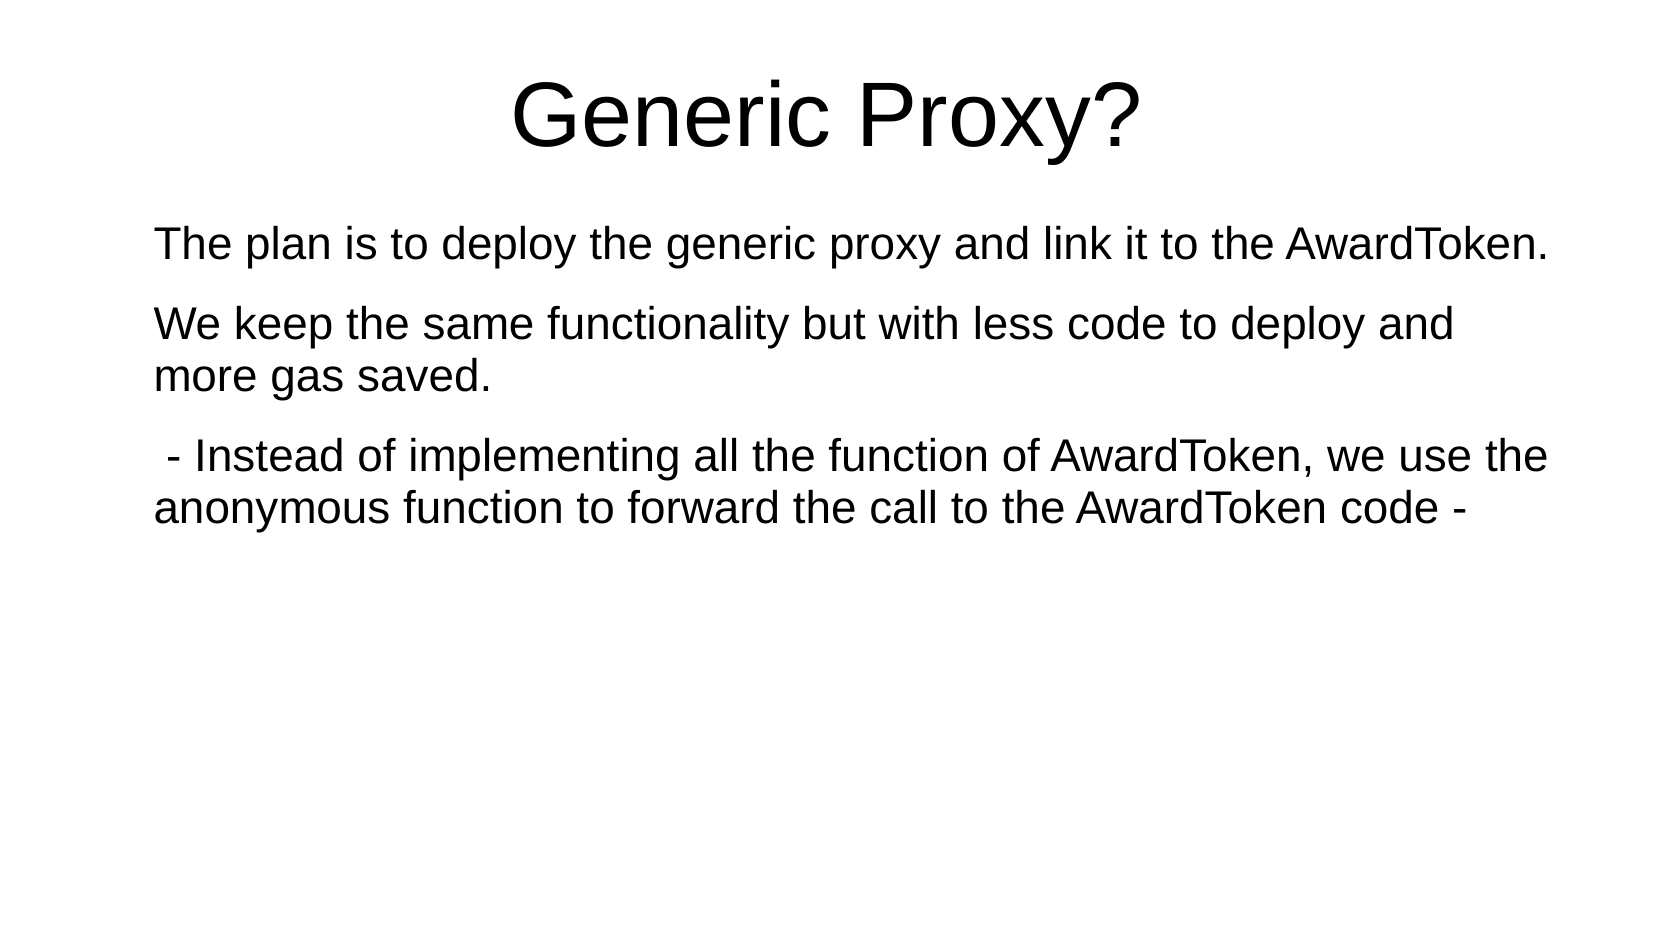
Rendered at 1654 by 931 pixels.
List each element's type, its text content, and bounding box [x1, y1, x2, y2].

title Generic Proxy? [82, 37, 1571, 193]
list The plan is to deploy the generic proxy and link it to the AwardToken. We keep the same functionality but with less code to deploy and more gas saved. - Instead of implementing all the function of AwardToken, we use the anonymous function to forward the call to the AwardToken code - [82, 217, 1571, 758]
